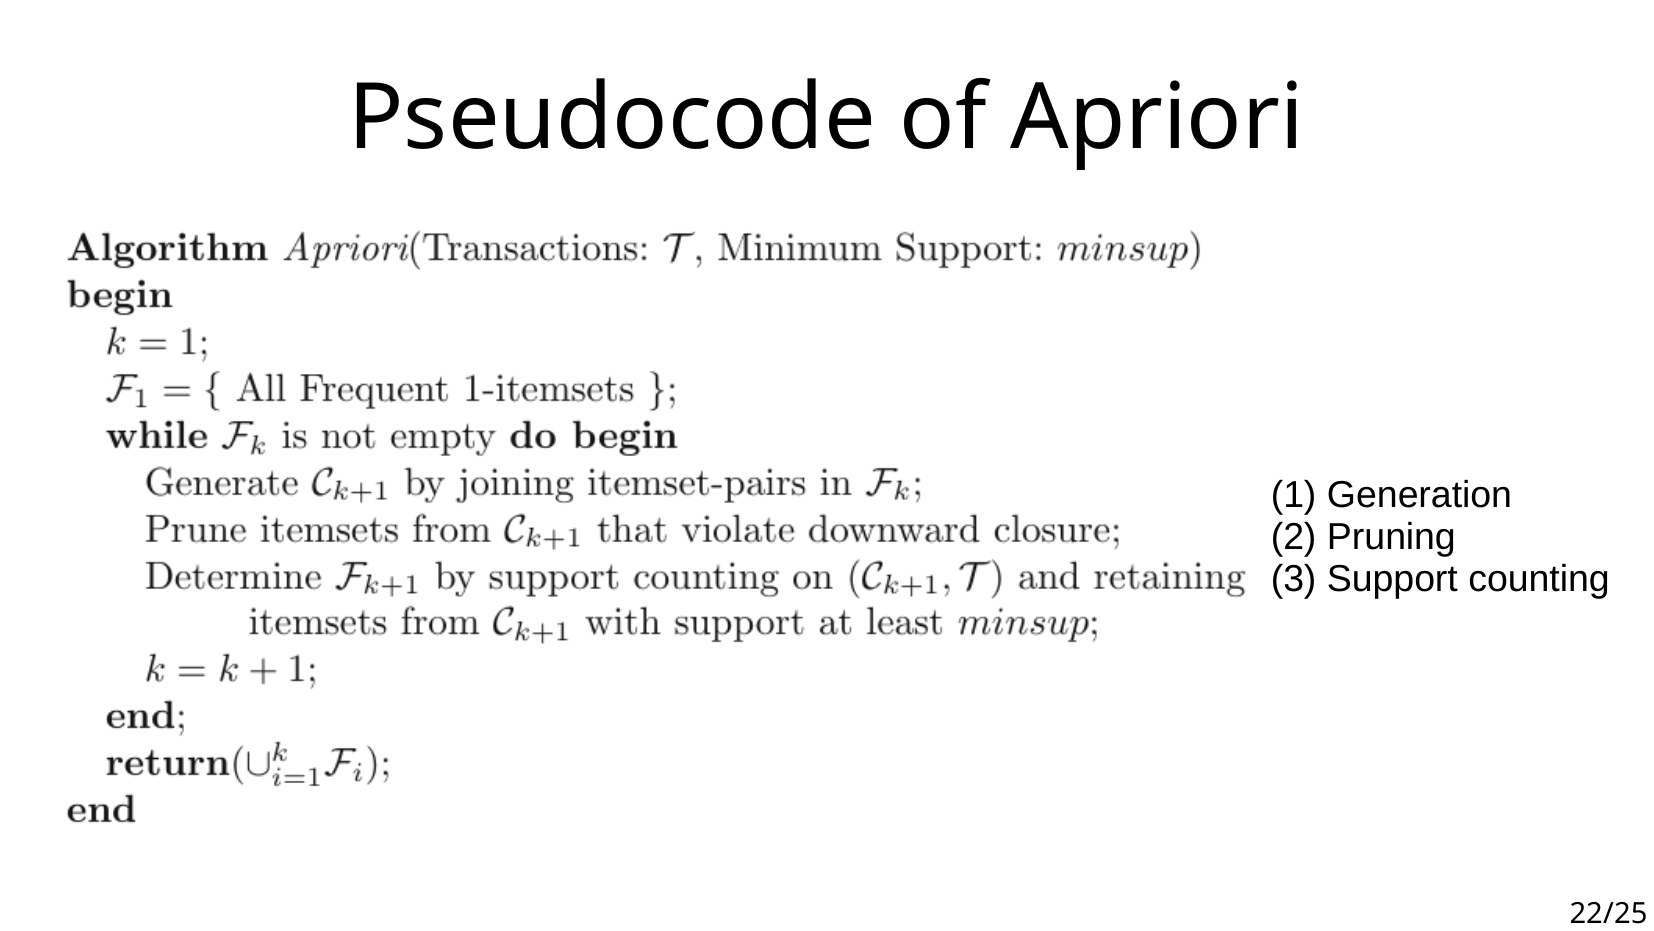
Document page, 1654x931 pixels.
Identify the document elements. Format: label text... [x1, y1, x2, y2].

title Pseudocode of Apriori [82, 1, 1571, 226]
text_box (1) Generation (2) Pruning (3) Support counting [1256, 465, 1629, 607]
picture [37, 215, 1272, 855]
